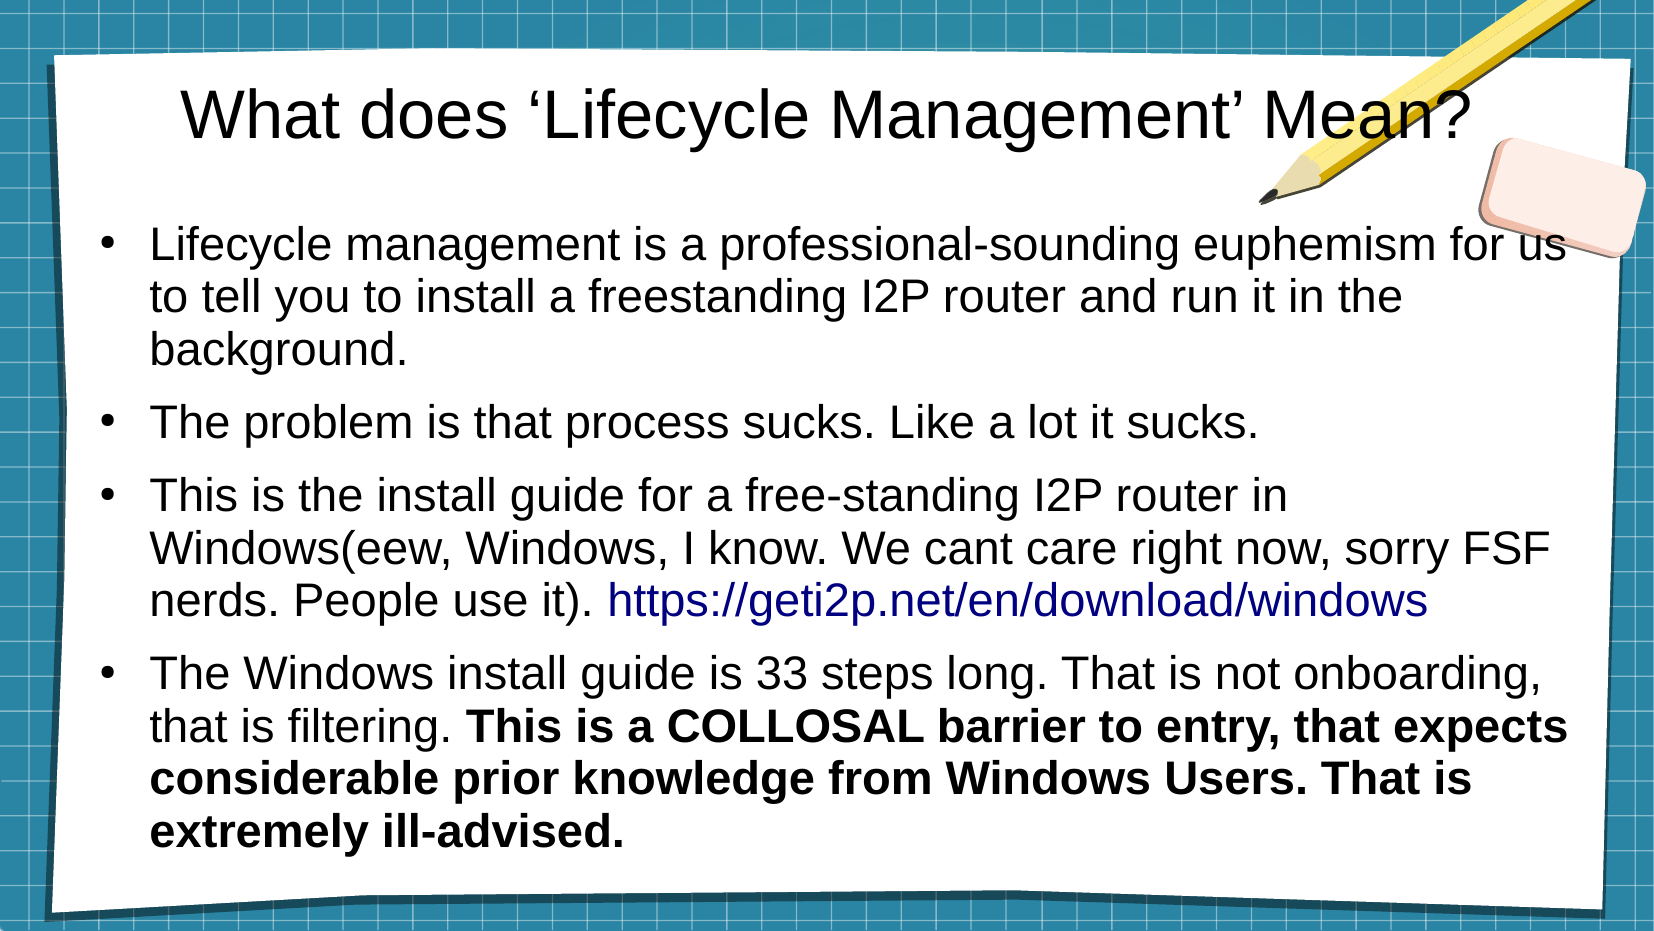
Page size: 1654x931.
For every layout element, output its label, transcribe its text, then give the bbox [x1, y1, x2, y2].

list Lifecycle management is a professional-sounding euphemism for us to tell you to install a freestanding I2P router and run it in the background. The problem is that process sucks. Like a lot it sucks. This is the install guide for a free-standing I2P router in Windows(eew, Windows, I know. We cant care right now, sorry FSF nerds. People use it). https://geti2p.net/en/download/windows The Windows install guide is 33 steps long. That is not onboarding, that is filtering. This is a COLLOSAL barrier to entry, that expects considerable prior knowledge from Windows Users. That is extremely ill-advised. [82, 217, 1571, 863]
title What does ‘Lifecycle Management’ Mean? [82, 37, 1571, 193]
